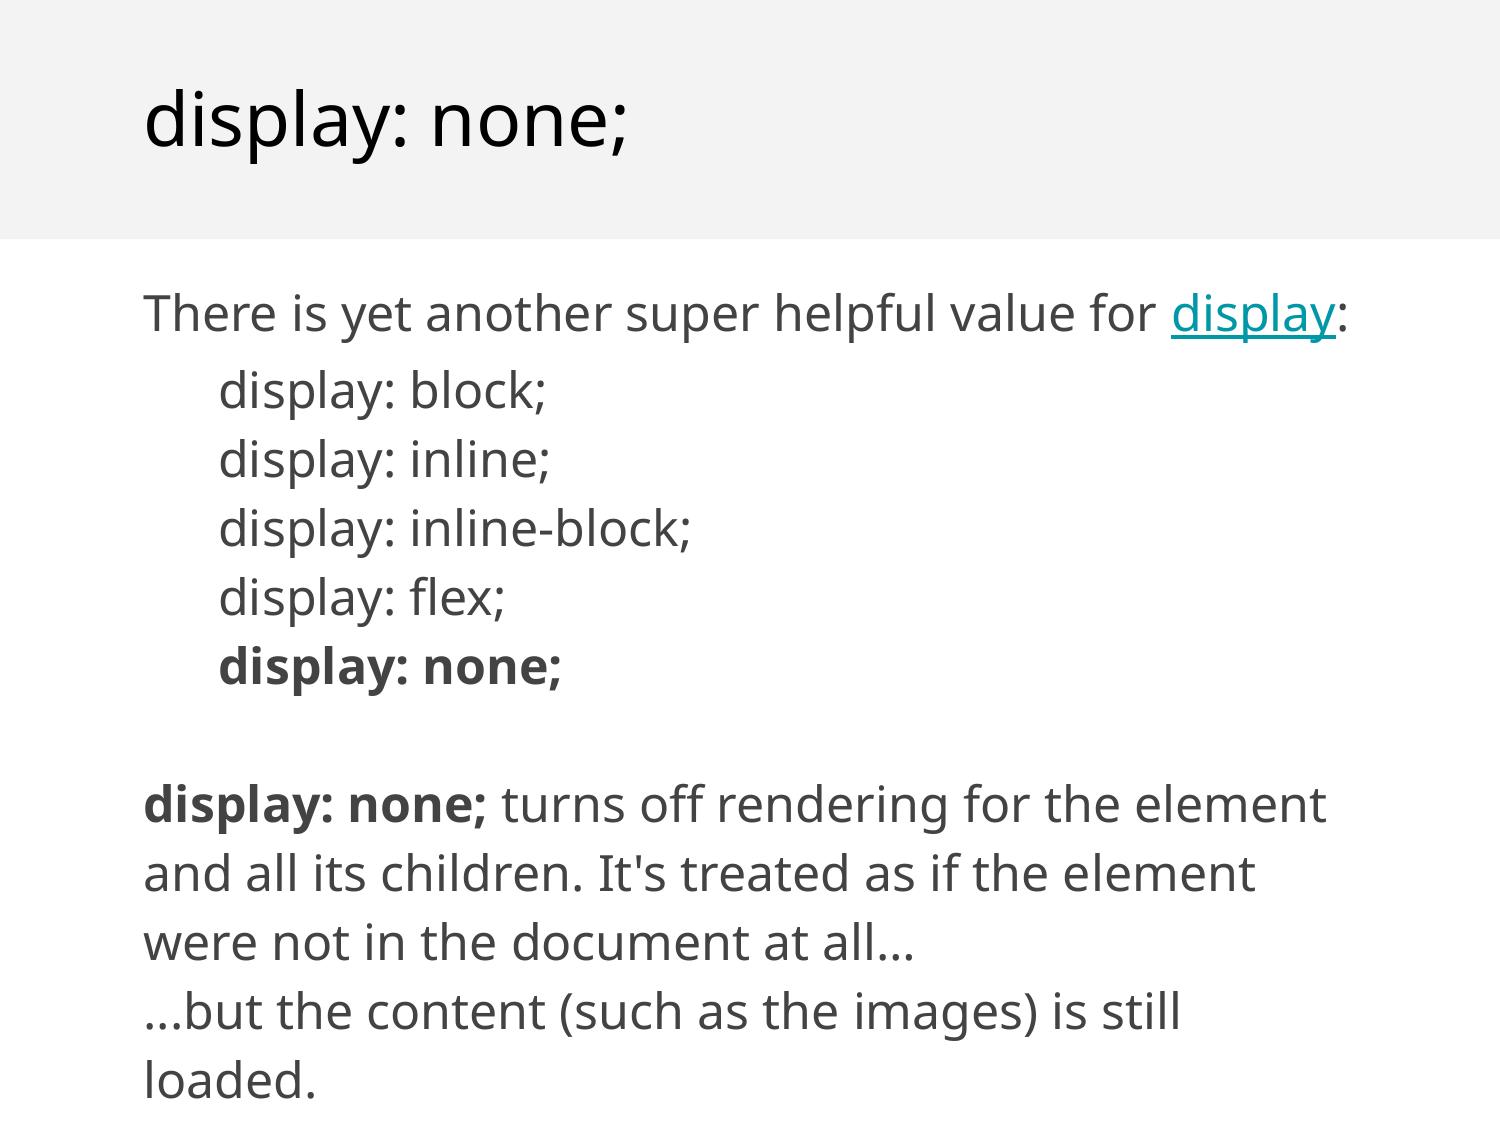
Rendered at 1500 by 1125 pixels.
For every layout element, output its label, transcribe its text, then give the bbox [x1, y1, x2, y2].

title display: none; [128, 56, 1432, 183]
list There is yet another super helpful value for display: display: block; display: inline; display: inline-block; display: flex; display: none; display: none; turns off rendering for the element and all its children. It's treated as if the element were not in the document at all… ...but the content (such as the images) is still loaded. [128, 255, 1372, 1004]
